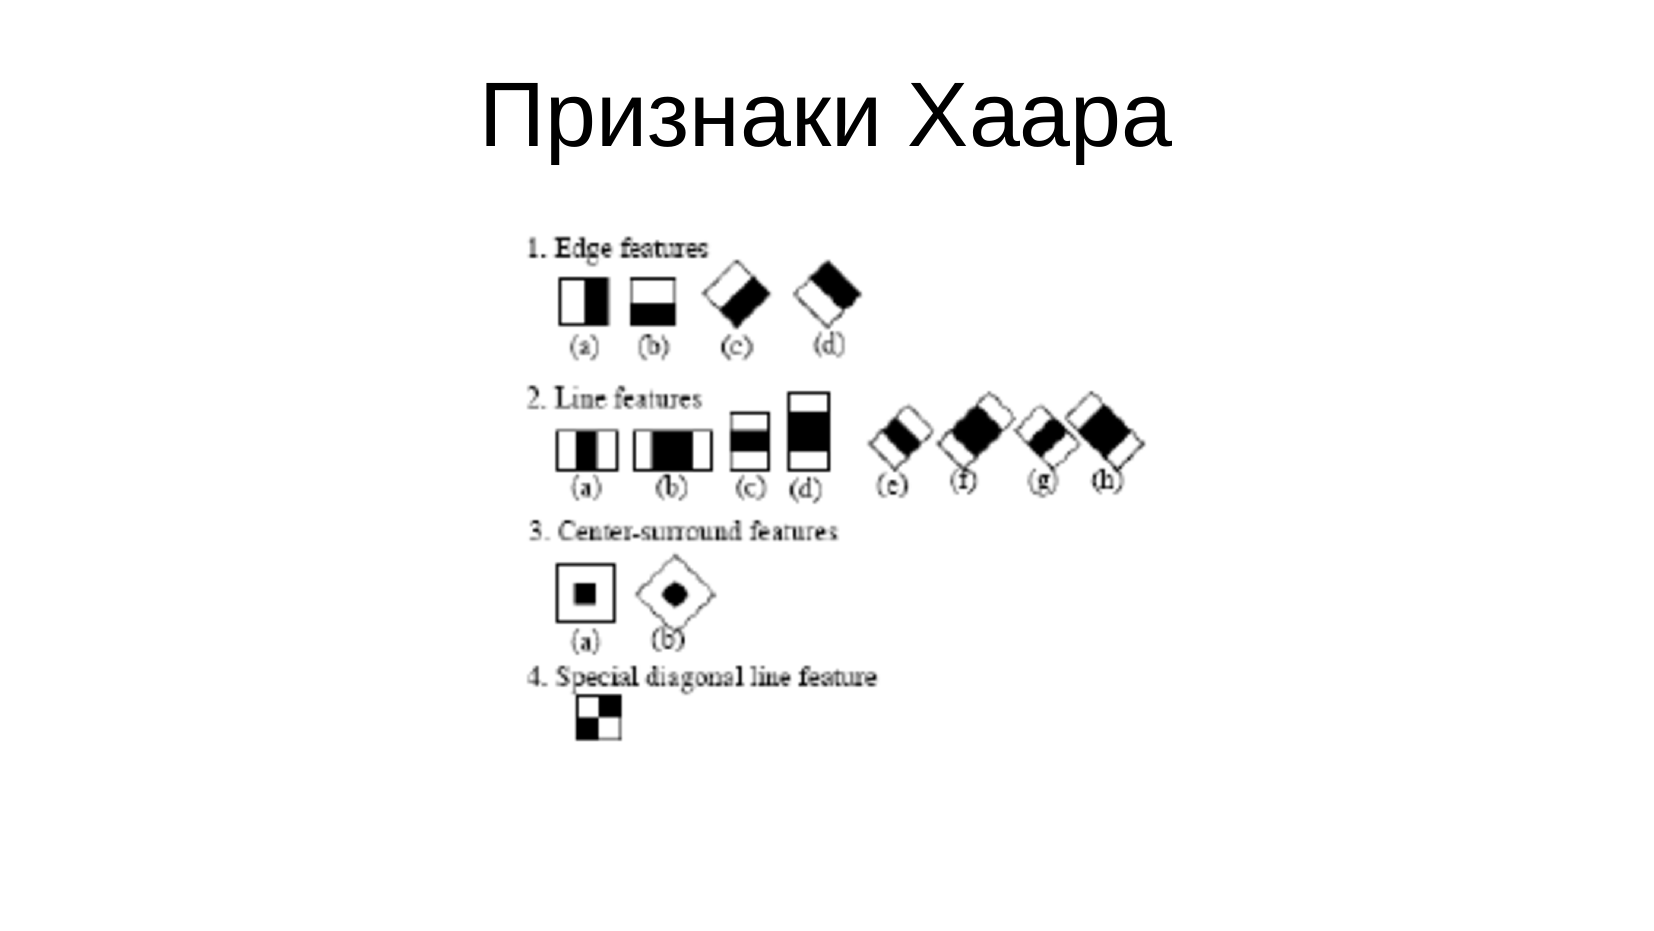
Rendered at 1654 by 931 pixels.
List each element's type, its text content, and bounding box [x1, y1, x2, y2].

title Признаки Хаара [82, 37, 1571, 193]
picture [504, 217, 1150, 758]
